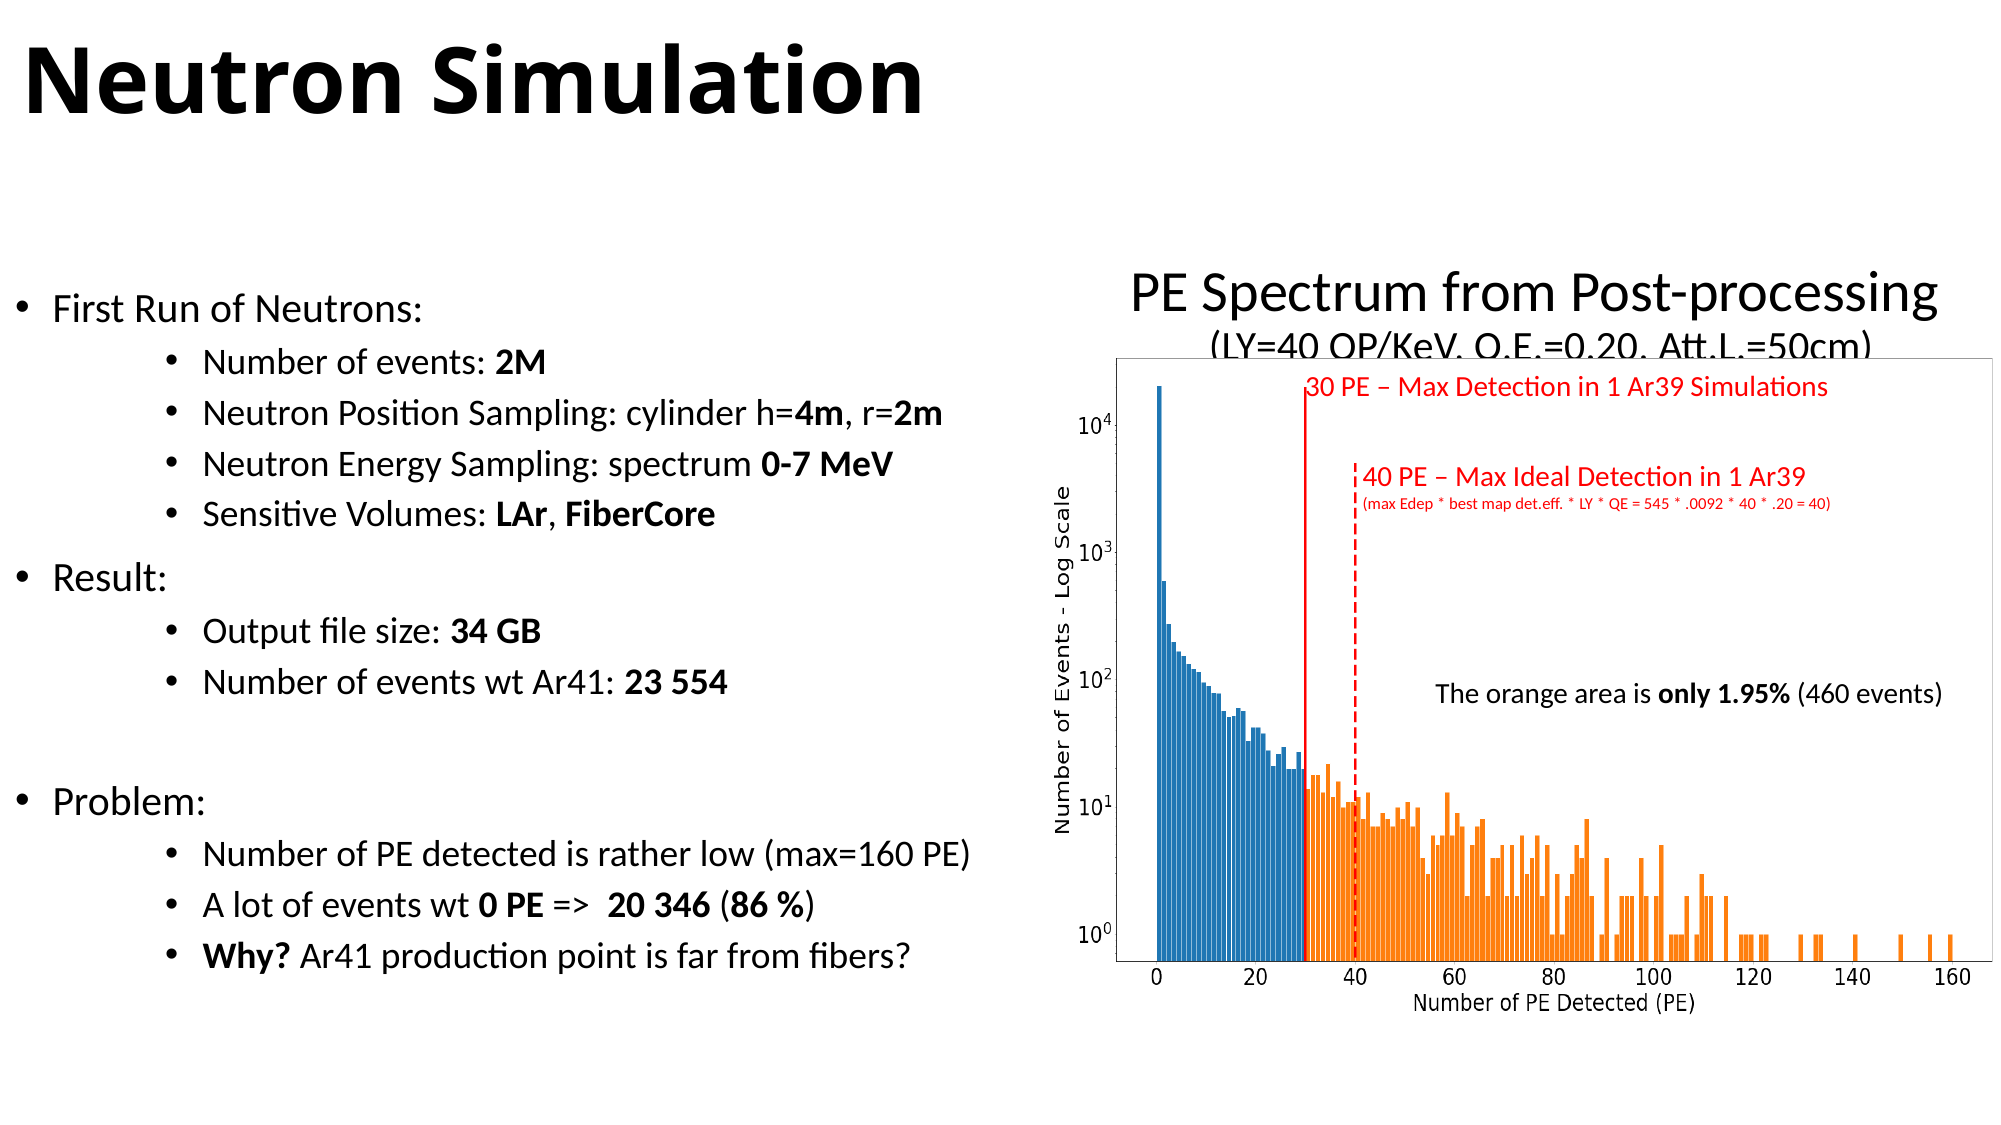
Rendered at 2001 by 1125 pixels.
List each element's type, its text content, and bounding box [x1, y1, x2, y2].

list First Run of Neutrons: Number of events: 2M Neutron Position Sampling: cylinder h=4m, r=2m Neutron Energy Sampling: spectrum 0-7 MeV Sensitive Volumes: LAr, FiberCore Result: Output file size: 34 GB Number of events wt Ar41: 23 554 Problem: Number of PE detected is rather low (max=160 PE) A lot of events wt 0 PE => 20 346 (86 %) Why? Ar41 production point is far from fibers? [0, 160, 1107, 1103]
text_box 30 PE – Max Detection in 1 Ar39 Simulations [1290, 360, 1998, 455]
title Neutron Simulation [6, 8, 1988, 159]
list PE Spectrum from Post-processing (LY=40 OP/KeV, Q.E.=0.20, Att.L.=50cm) [1080, 253, 2000, 405]
picture [1050, 353, 1996, 1021]
text_box 40 PE – Max Ideal Detection in 1 Ar39 (max Edep * best map det.eff. * LY * QE = 545 * .0092 * 40 * .20 = 40) [1347, 450, 2000, 560]
text_box The orange area is only 1.95% (460 events) [1420, 667, 1968, 753]
